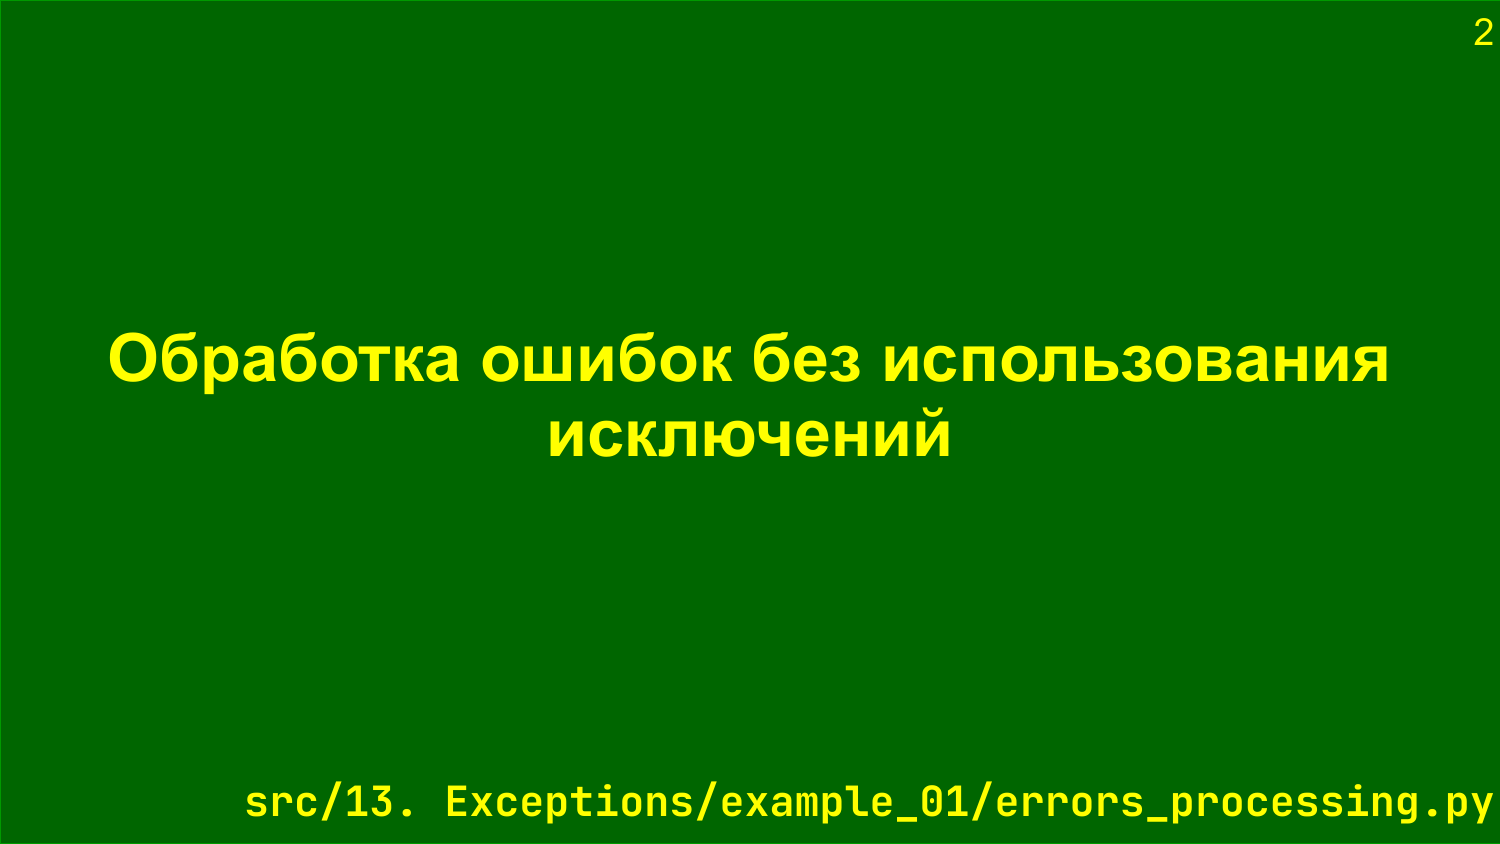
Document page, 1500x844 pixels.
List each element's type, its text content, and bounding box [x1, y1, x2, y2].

title src/13. Exceptions/example_01/errors_processing.py [6, 767, 1495, 837]
title Обработка ошибок без использования исключений [75, 302, 1426, 491]
